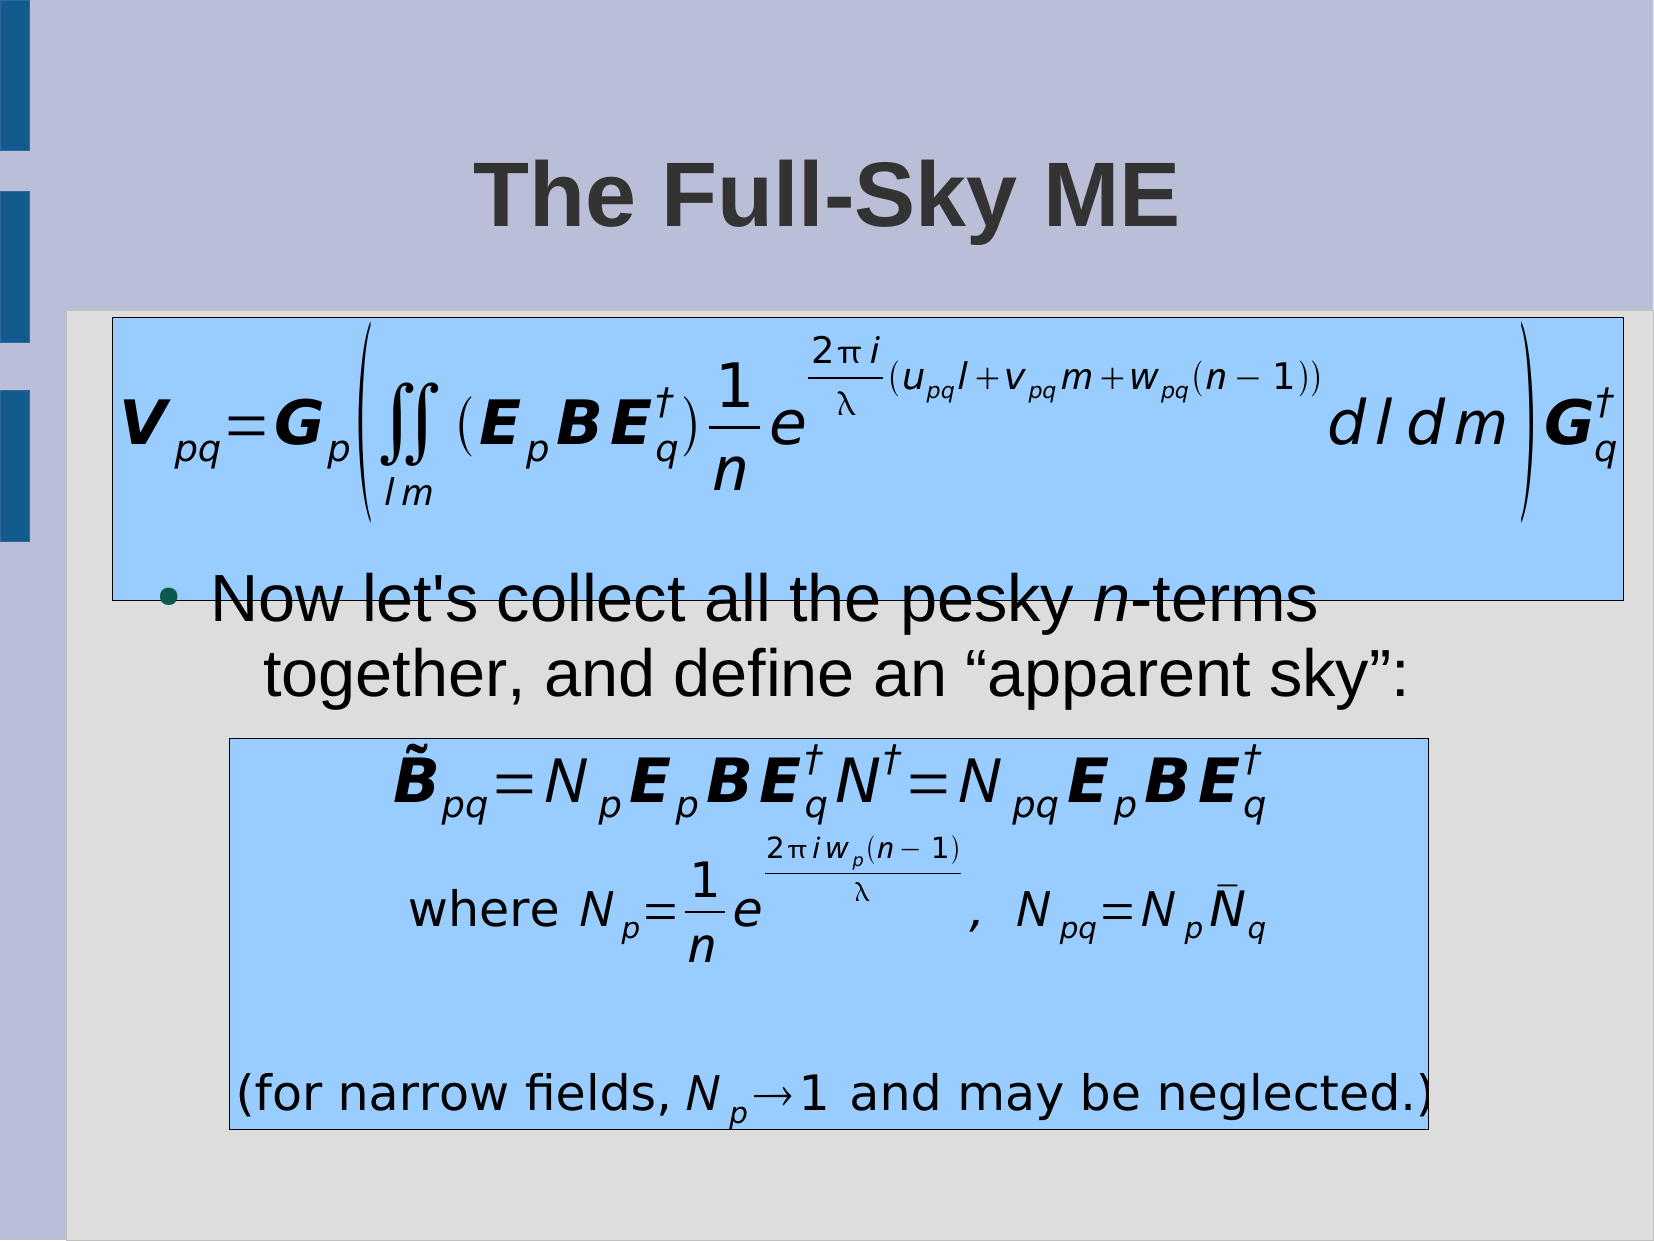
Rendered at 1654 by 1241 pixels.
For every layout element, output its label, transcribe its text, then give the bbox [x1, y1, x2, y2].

title The Full-Sky ME [121, 91, 1534, 299]
chart [112, 317, 1624, 601]
chart [229, 768, 1429, 1130]
list Now let's collect all the pesky n-terms together, and define an “apparent sky”: [121, 561, 1534, 768]
